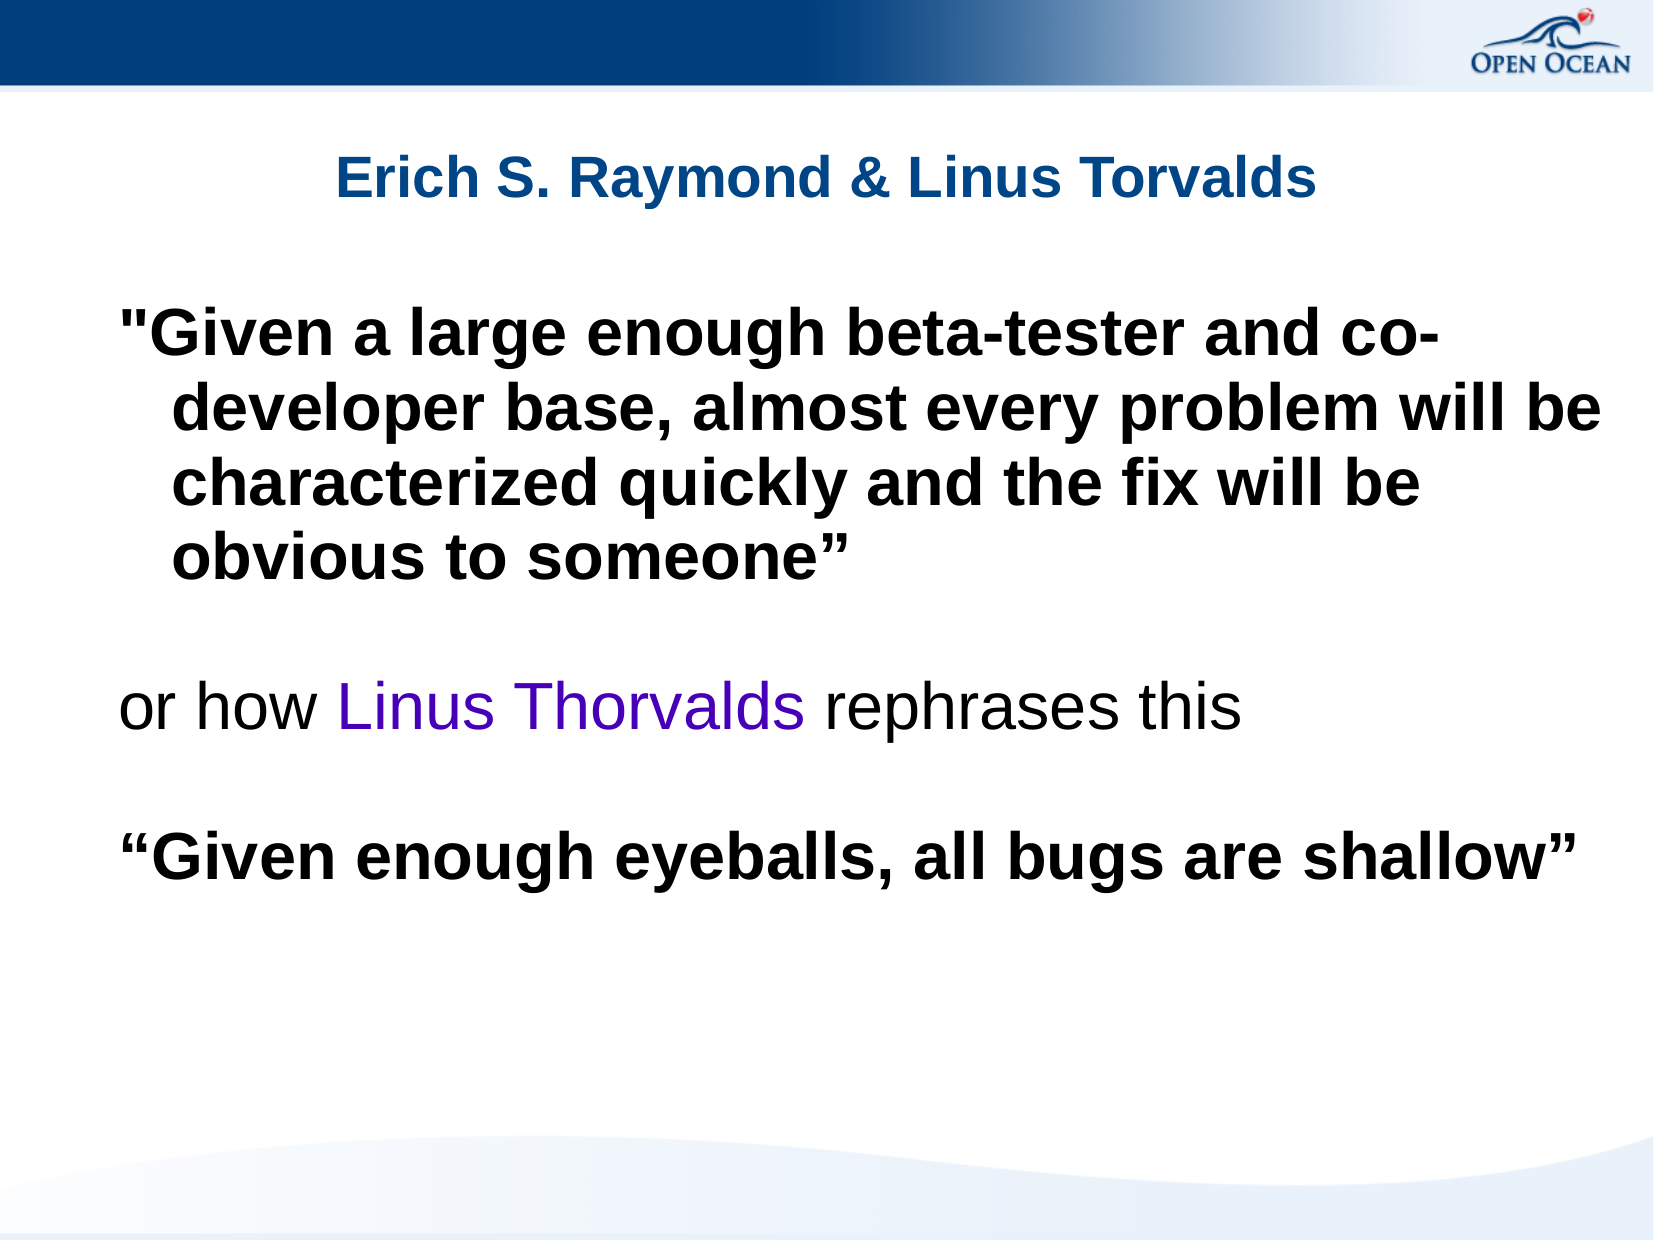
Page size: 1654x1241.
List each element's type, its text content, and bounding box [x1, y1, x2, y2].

title Erich S. Raymond & Linus Torvalds [82, 95, 1571, 259]
picture [0, 0, 1654, 1240]
list "Given a large enough beta-tester and co-developer base, almost every problem will be characterized quickly and the fix will be obvious to someone” or how Linus Thorvalds rephrases this “Given enough eyeballs, all bugs are shallow” [29, 295, 1625, 1094]
